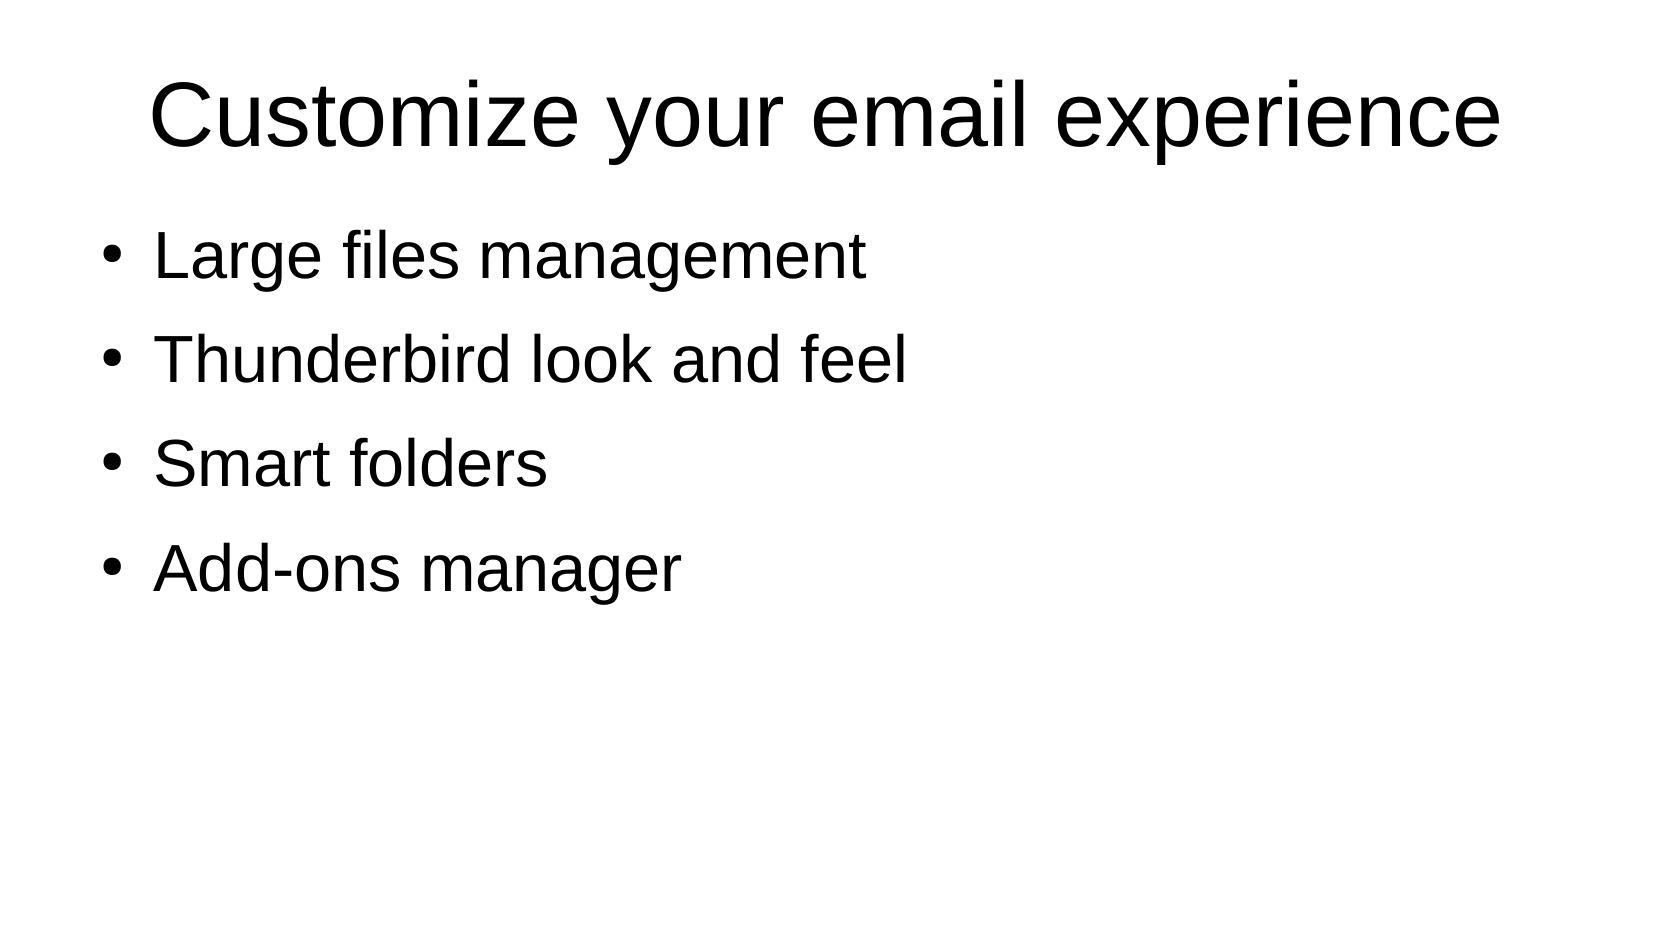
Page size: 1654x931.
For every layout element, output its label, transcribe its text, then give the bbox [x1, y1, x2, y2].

title Customize your email experience [82, 37, 1571, 193]
list Large files management Thunderbird look and feel Smart folders Add-ons manager [82, 217, 1571, 758]
